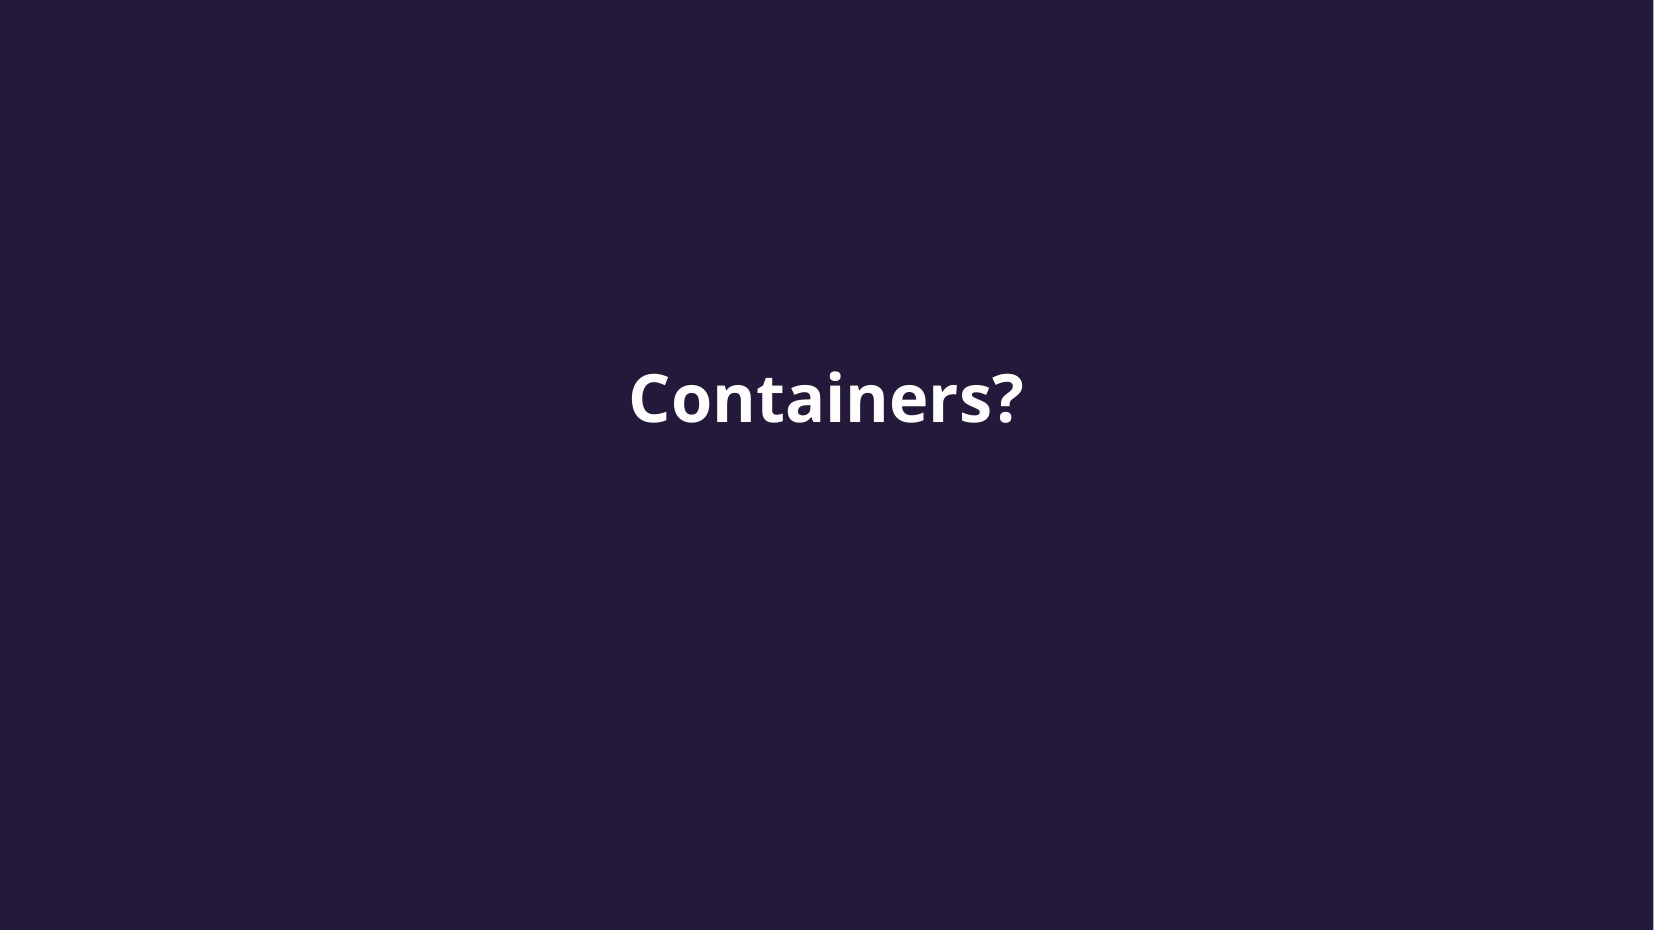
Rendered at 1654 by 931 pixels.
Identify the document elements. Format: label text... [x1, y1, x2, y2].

subtitle Containers? [82, 37, 1571, 757]
